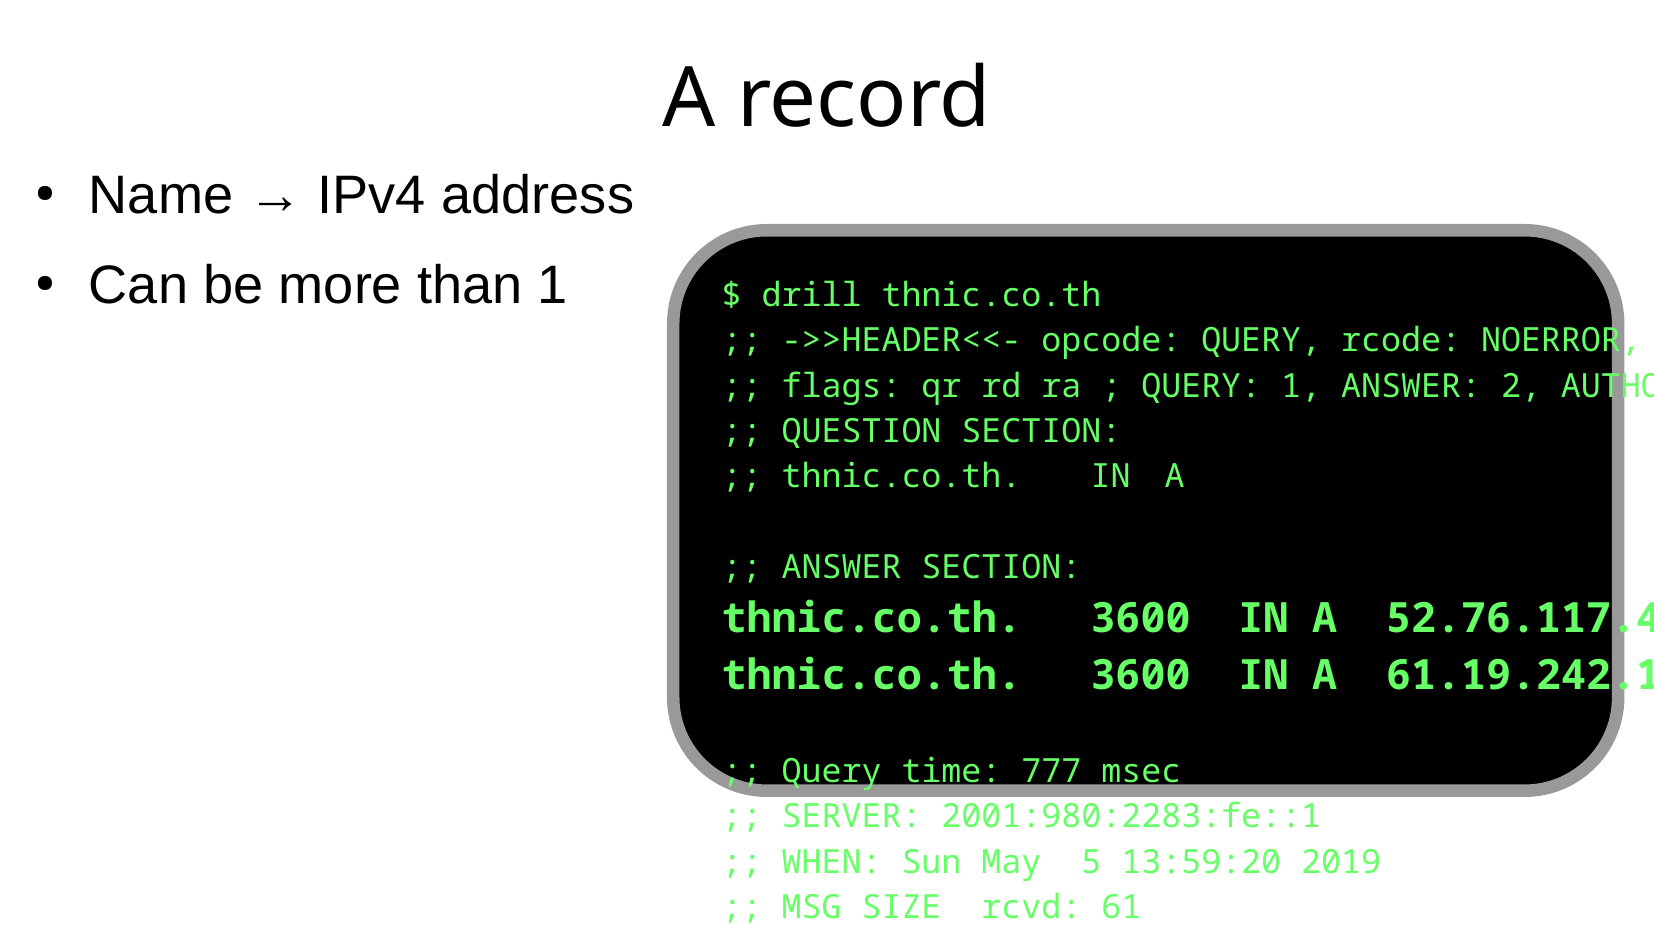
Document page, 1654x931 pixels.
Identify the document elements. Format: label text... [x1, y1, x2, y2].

title A record [82, 37, 1571, 193]
list Name → IPv4 address Can be more than 1 [17, 164, 1063, 931]
text_box $ drill thnic.co.th ;; ->>HEADER<<- opcode: QUERY, rcode: NOERROR, id: 4 ;; flags: qr rd ra ; QUERY: 1, ANSWER: 2, AUTHORITY: ;; QUESTION SECTION: ;; thnic.co.th. IN A ;; ANSWER SECTION: thnic.co.th. 3600 IN A 52.76.117.40 thnic.co.th. 3600 IN A 61.19.242.184 ;; Query time: 777 msec ;; SERVER: 2001:980:2283:fe::1 ;; WHEN: Sun May 5 13:59:20 2019 ;; MSG SIZE rcvd: 61 [673, 230, 1619, 791]
